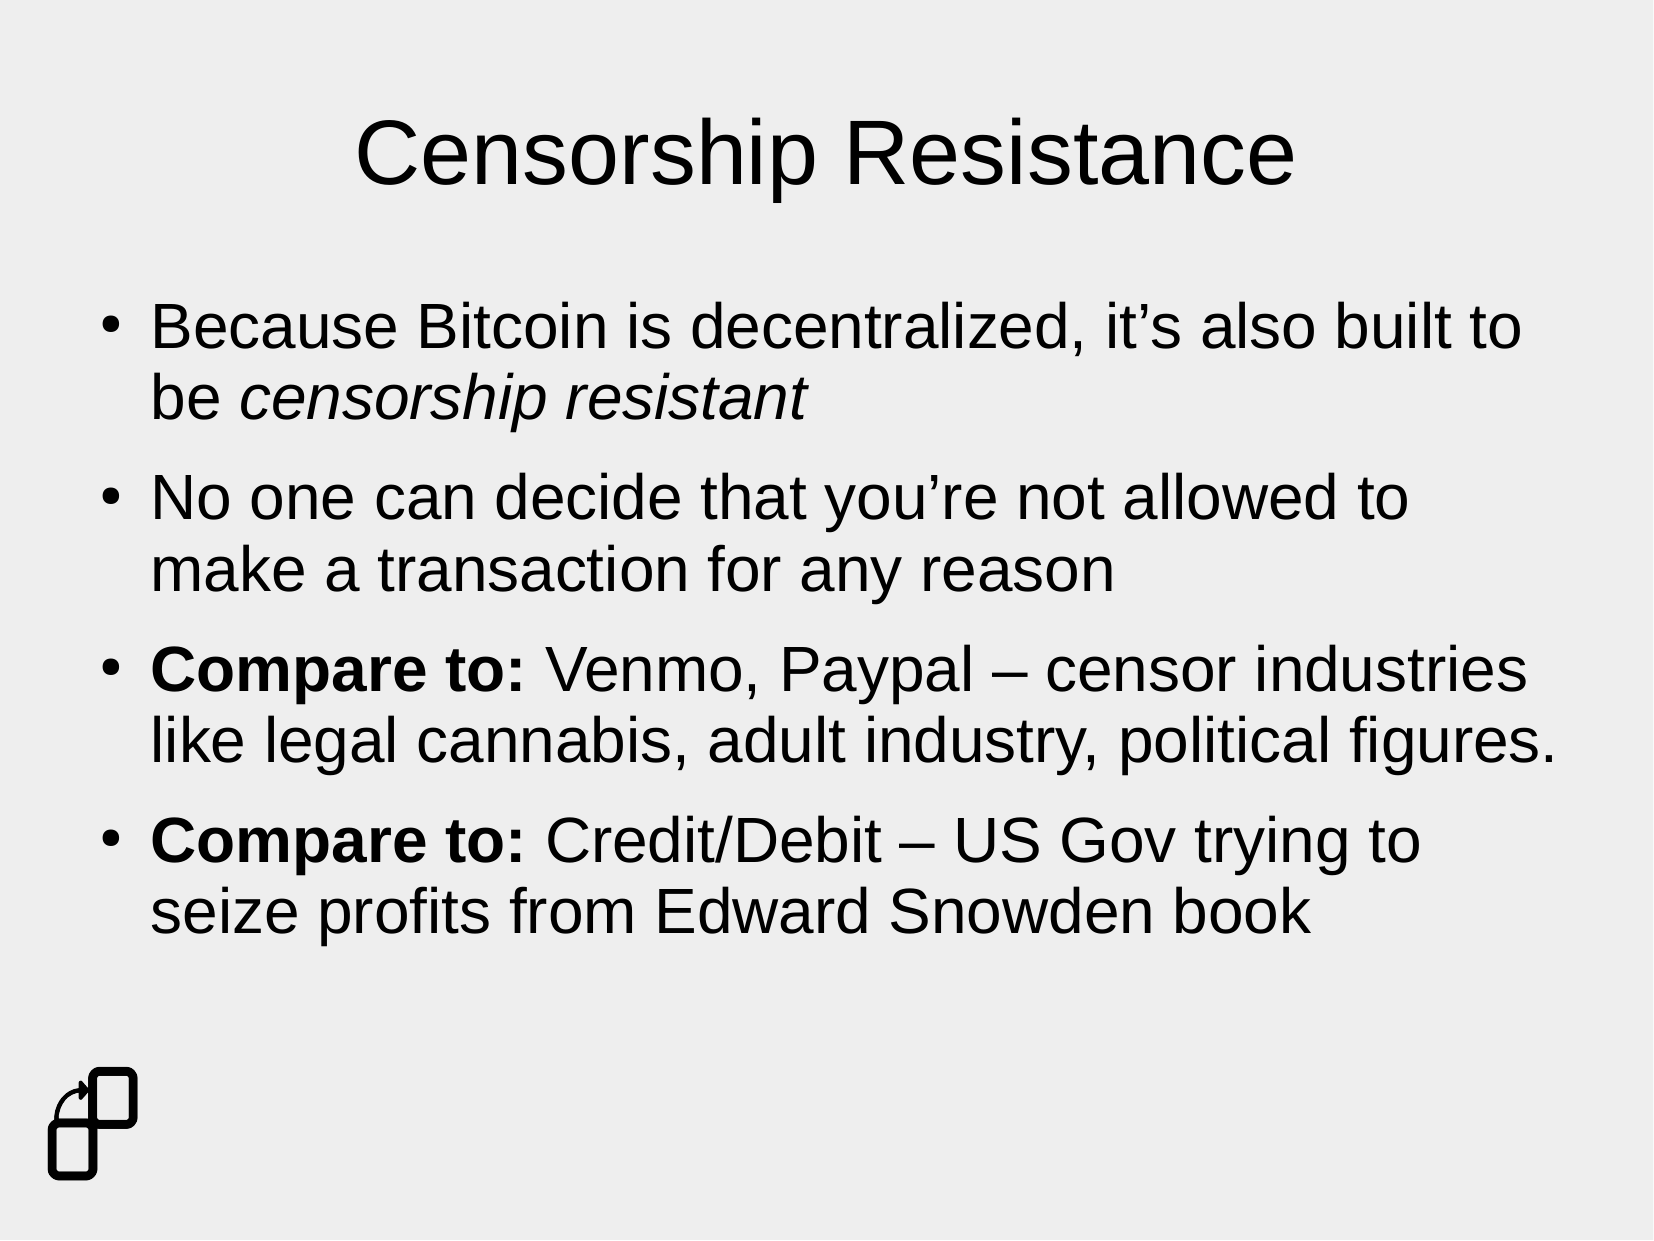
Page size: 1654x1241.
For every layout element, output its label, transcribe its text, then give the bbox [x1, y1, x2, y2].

title Censorship Resistance [82, 49, 1571, 257]
picture [30, 1062, 153, 1186]
list Because Bitcoin is decentralized, it’s also built to be censorship resistant No one can decide that you’re not allowed to make a transaction for any reason Compare to: Venmo, Paypal – censor industries like legal cannabis, adult industry, political figures. Compare to: Credit/Debit – US Gov trying to seize profits from Edward Snowden book [82, 290, 1571, 1010]
